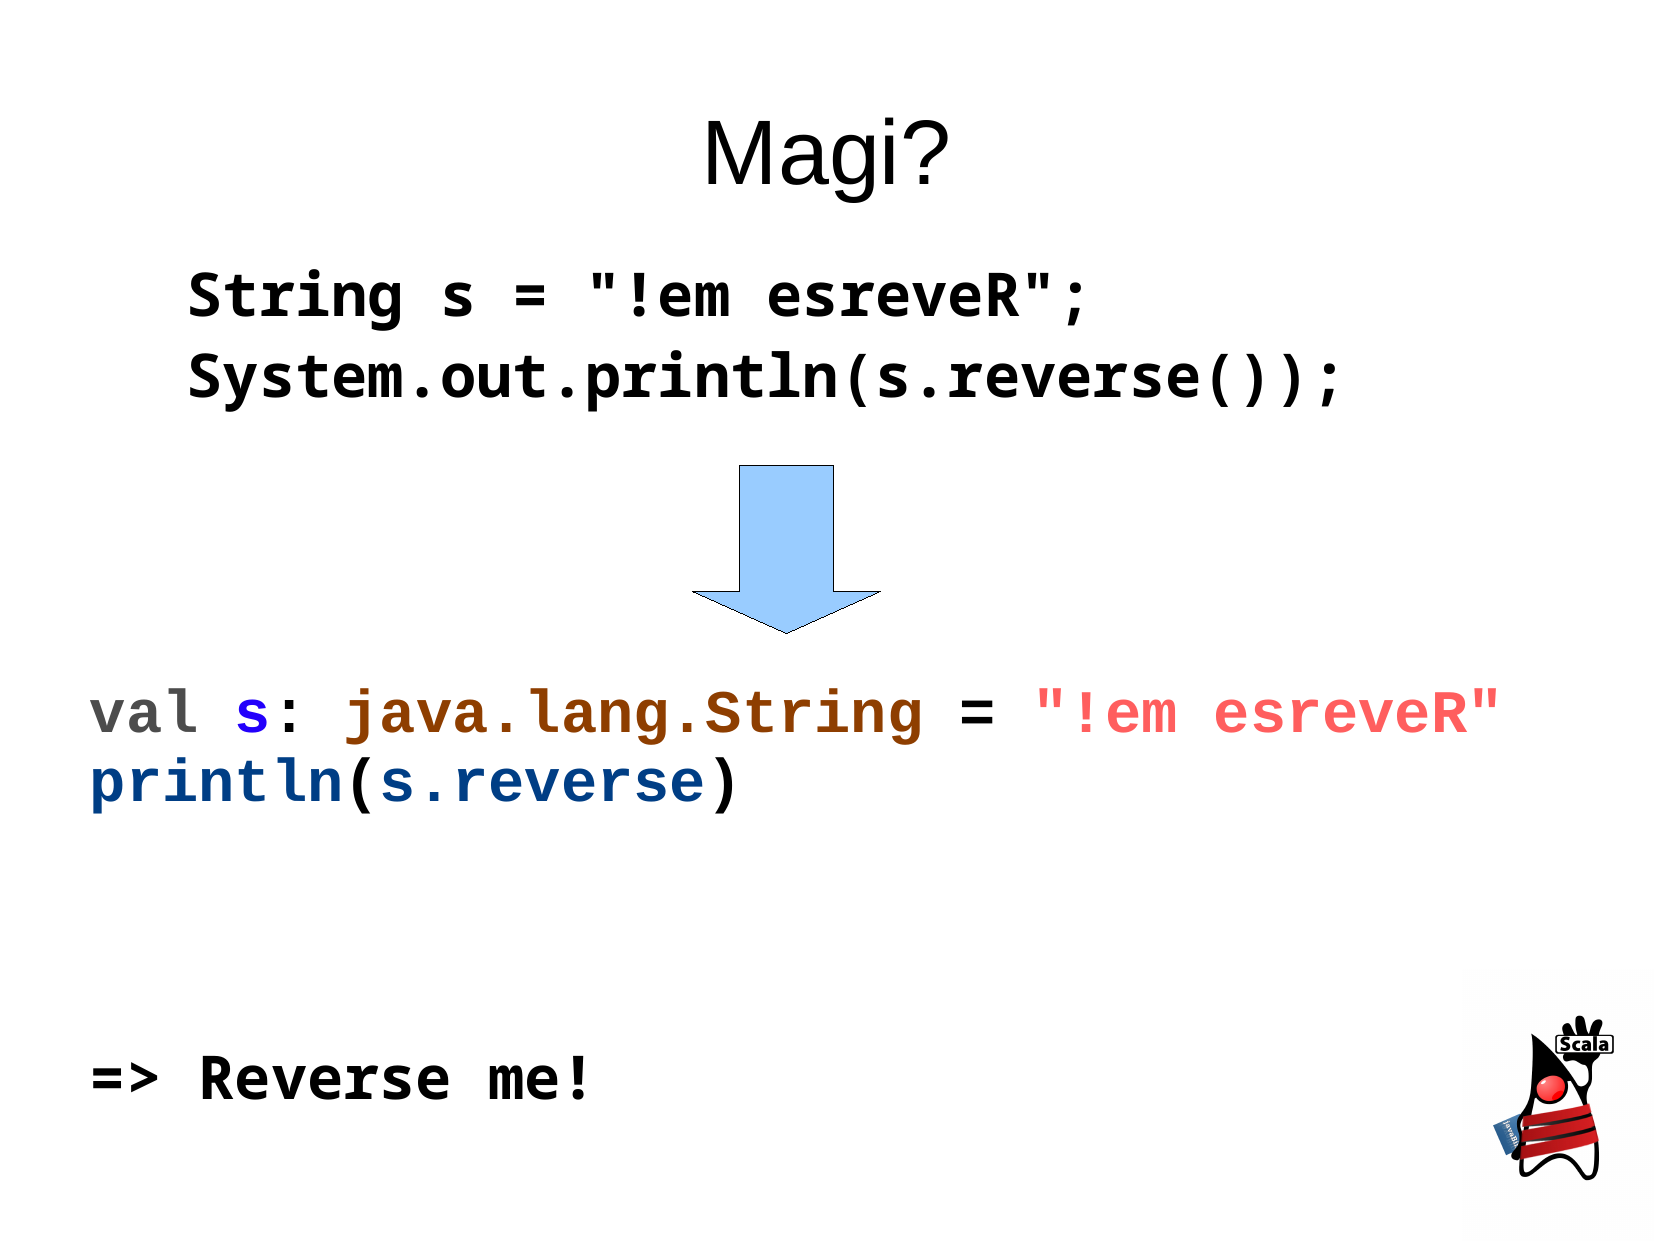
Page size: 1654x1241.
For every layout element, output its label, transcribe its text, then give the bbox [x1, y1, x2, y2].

title Magi? [82, 56, 1571, 250]
text_box val s: java.lang.String = "!em esreveR" println(s.reverse) => Reverse me! [75, 675, 1654, 1112]
text_box String s = "!em esreveR"; System.out.println(s.reverse()); [171, 250, 1426, 413]
picture [1462, 1112, 1654, 1241]
text_box [692, 465, 881, 634]
